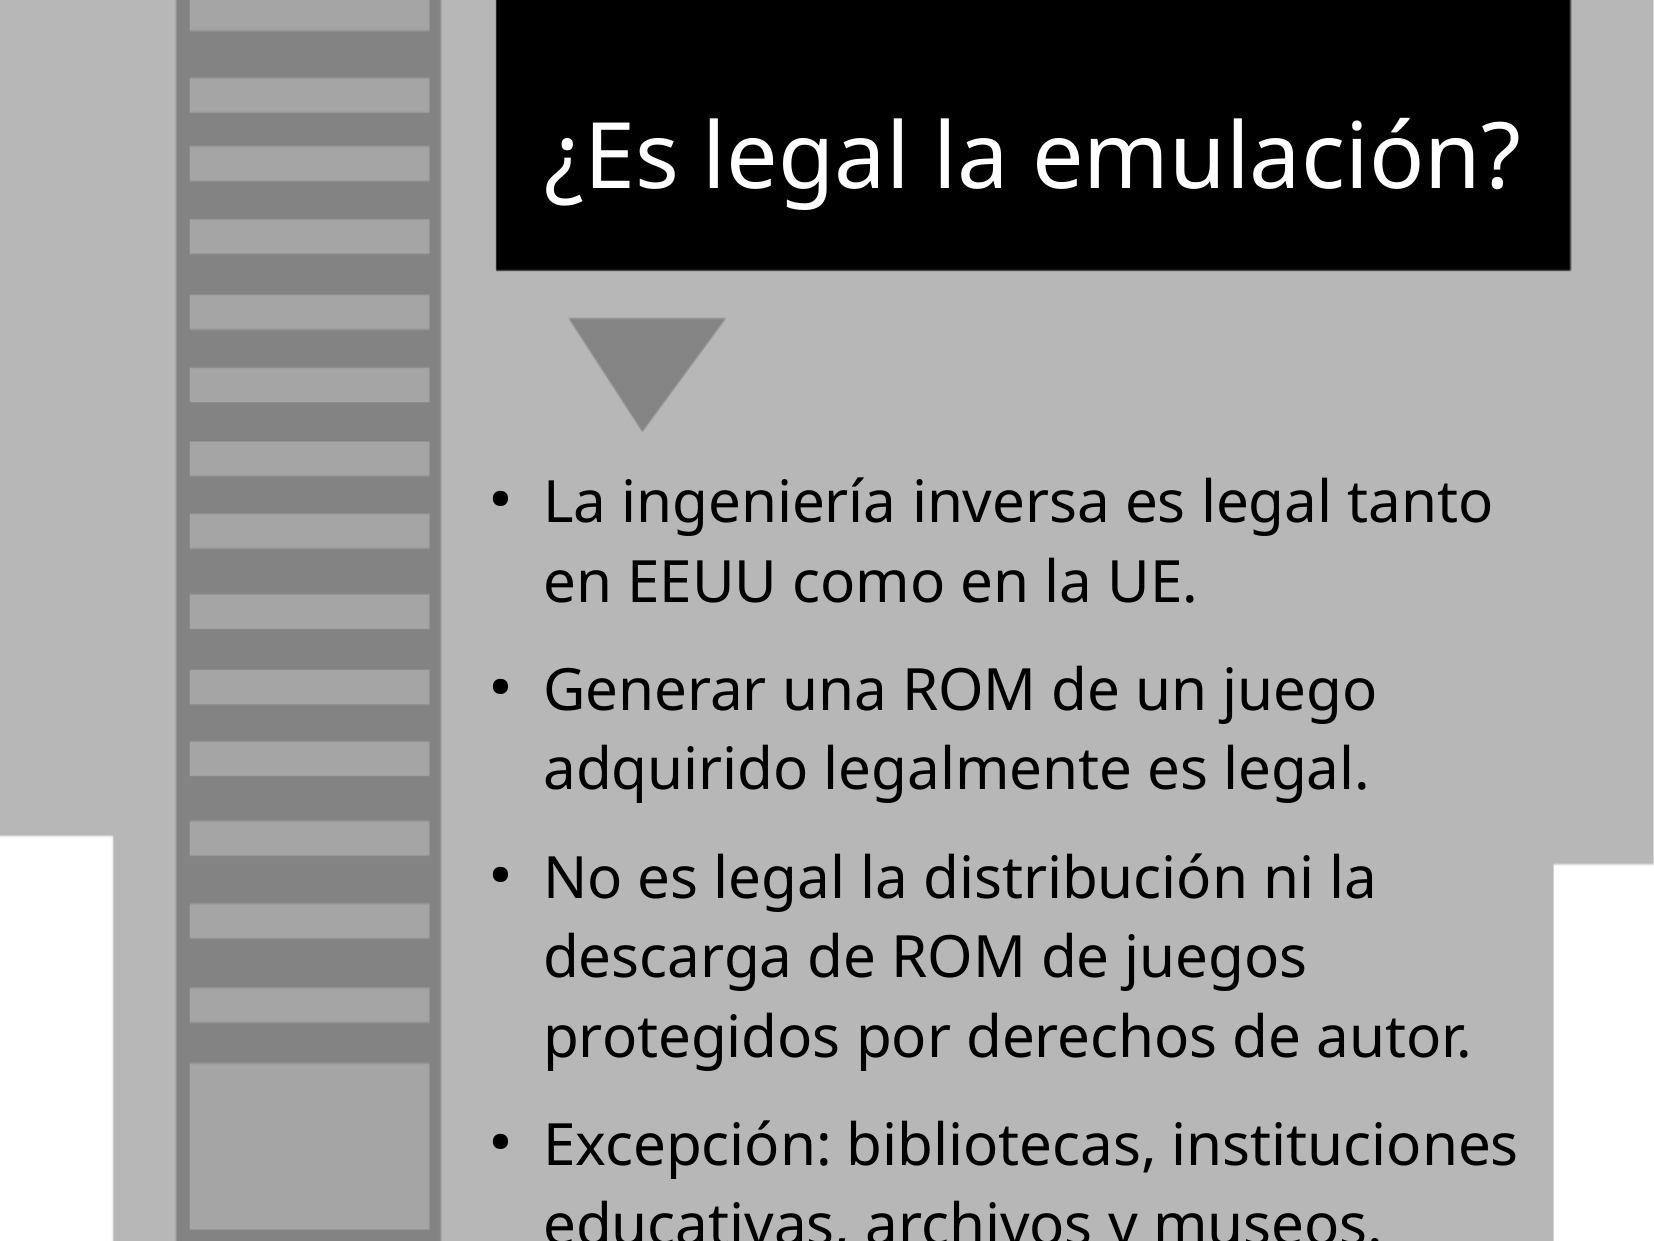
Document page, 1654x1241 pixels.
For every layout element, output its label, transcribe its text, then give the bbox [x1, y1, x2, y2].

title ¿Es legal la emulación? [496, 42, 1571, 264]
list La ingeniería inversa es legal tanto en EEUU como en la UE. Generar una ROM de un juego adquirido legalmente es legal. No es legal la distribución ni la descarga de ROM de juegos protegidos por derechos de autor. Excepción: bibliotecas, instituciones educativas, archivos y museos. [472, 460, 1536, 1241]
picture [0, 0, 1654, 1241]
